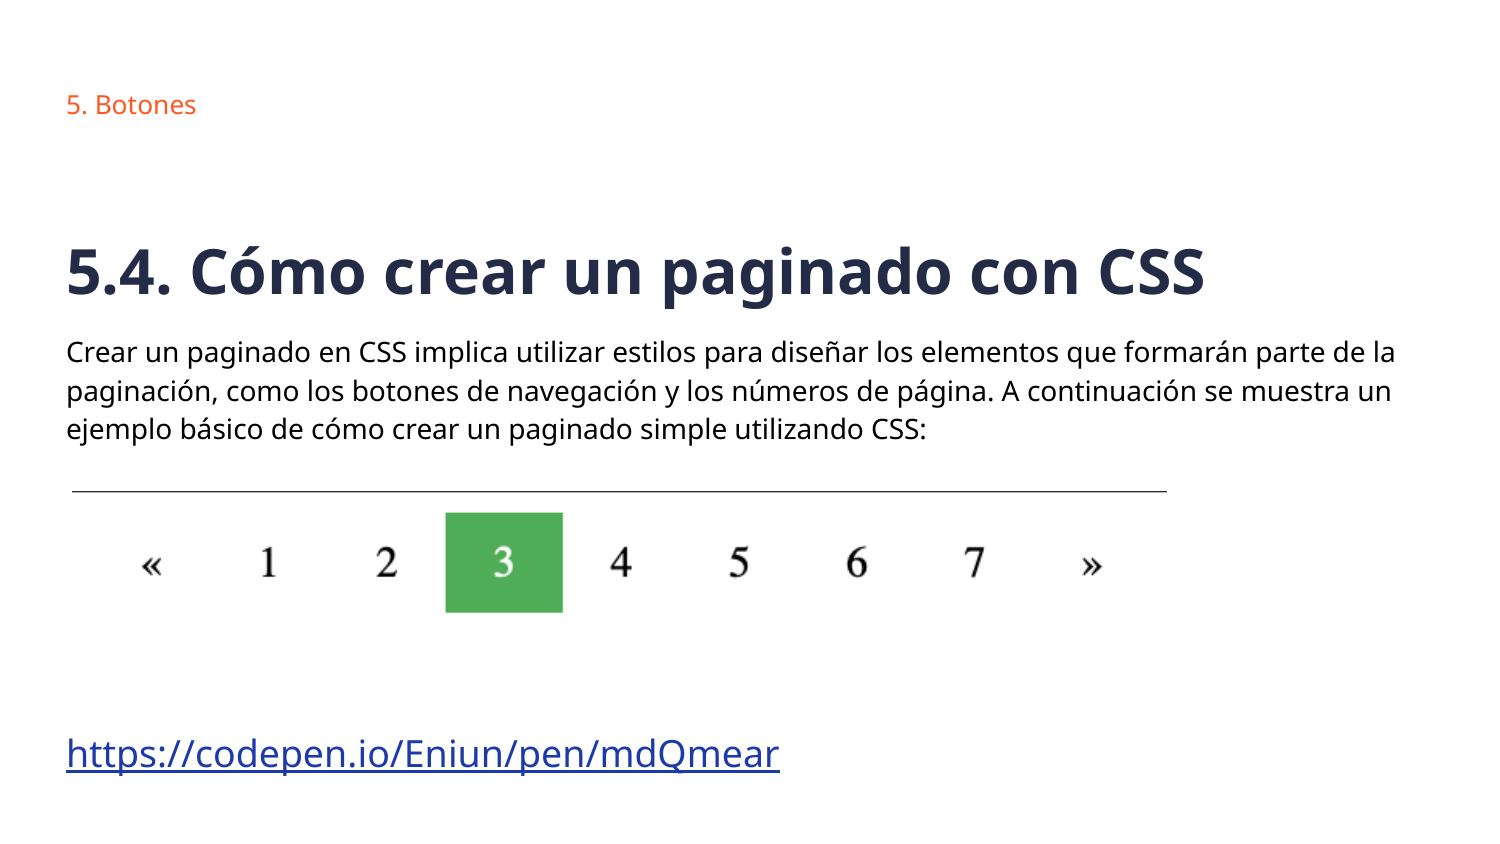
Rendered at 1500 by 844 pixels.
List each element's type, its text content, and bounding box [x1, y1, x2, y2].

list 5.4. Cómo crear un paginado con CSS Crear un paginado en CSS implica utilizar estilos para diseñar los elementos que formarán parte de la paginación, como los botones de navegación y los números de página. A continuación se muestra un ejemplo básico de cómo crear un paginado simple utilizando CSS: https://codepen.io/Eniun/pen/mdQmear [51, 189, 1449, 806]
picture [72, 491, 1167, 660]
title 5. Botones [51, 72, 1449, 167]
